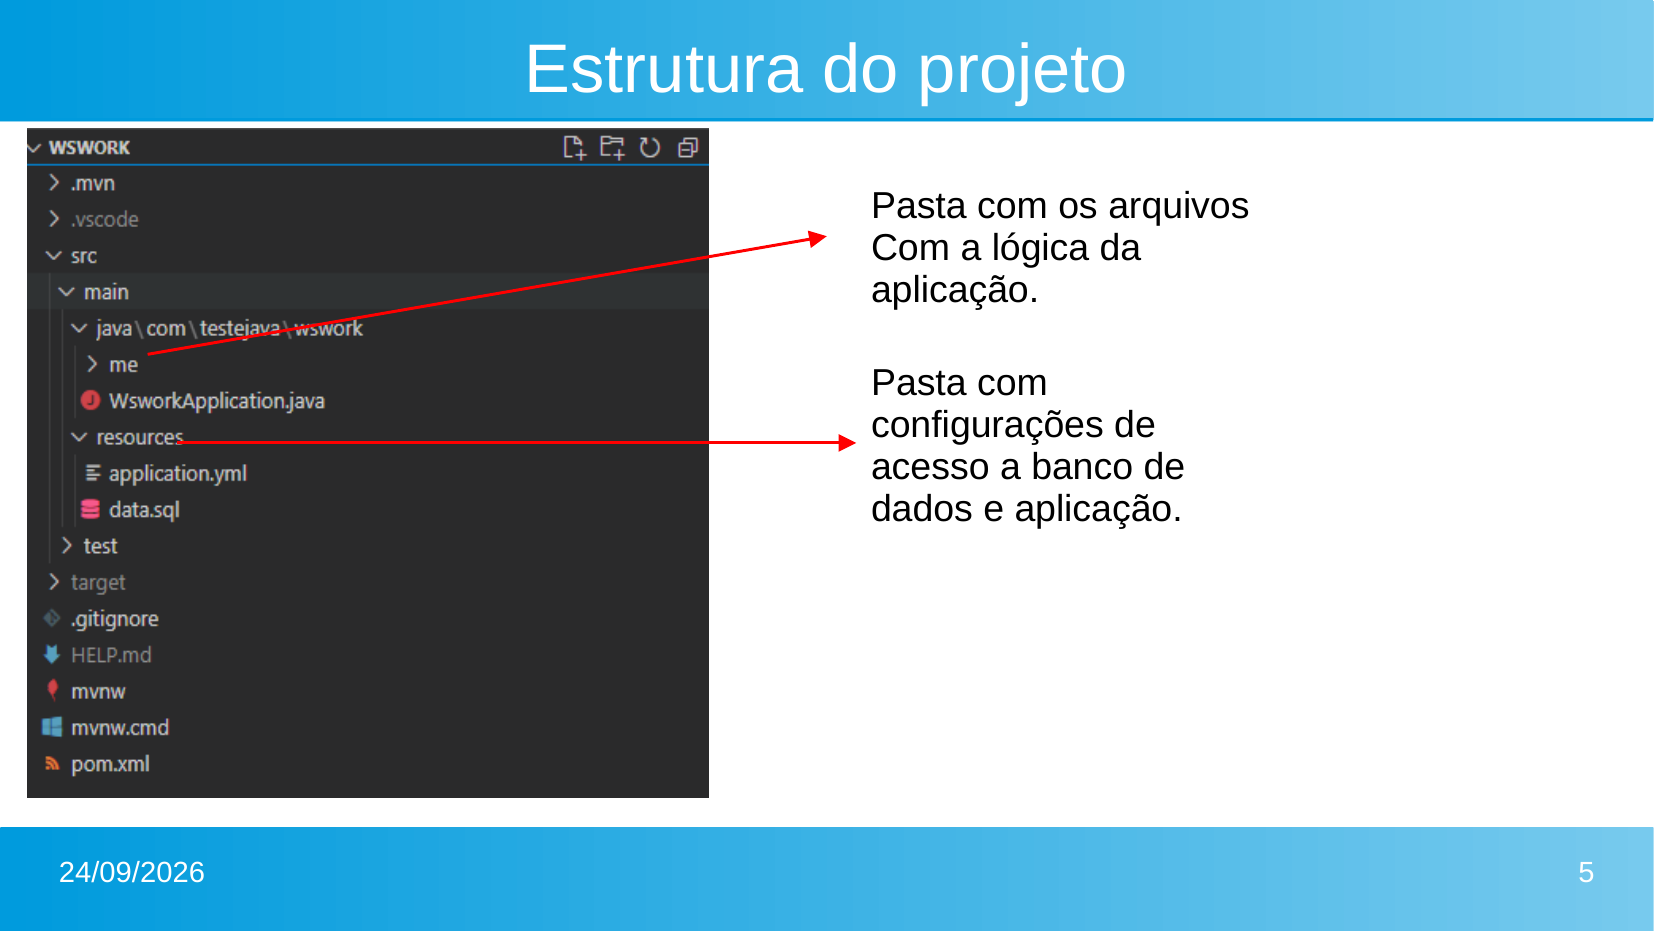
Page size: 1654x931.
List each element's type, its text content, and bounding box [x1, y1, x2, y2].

text_box Pasta com configurações de acesso a banco de dados e aplicação. [856, 354, 1241, 538]
picture [27, 128, 709, 798]
text_box Pasta com os arquivos Com a lógica da aplicação. [856, 177, 1270, 318]
title Estrutura do projeto [59, 29, 1595, 108]
